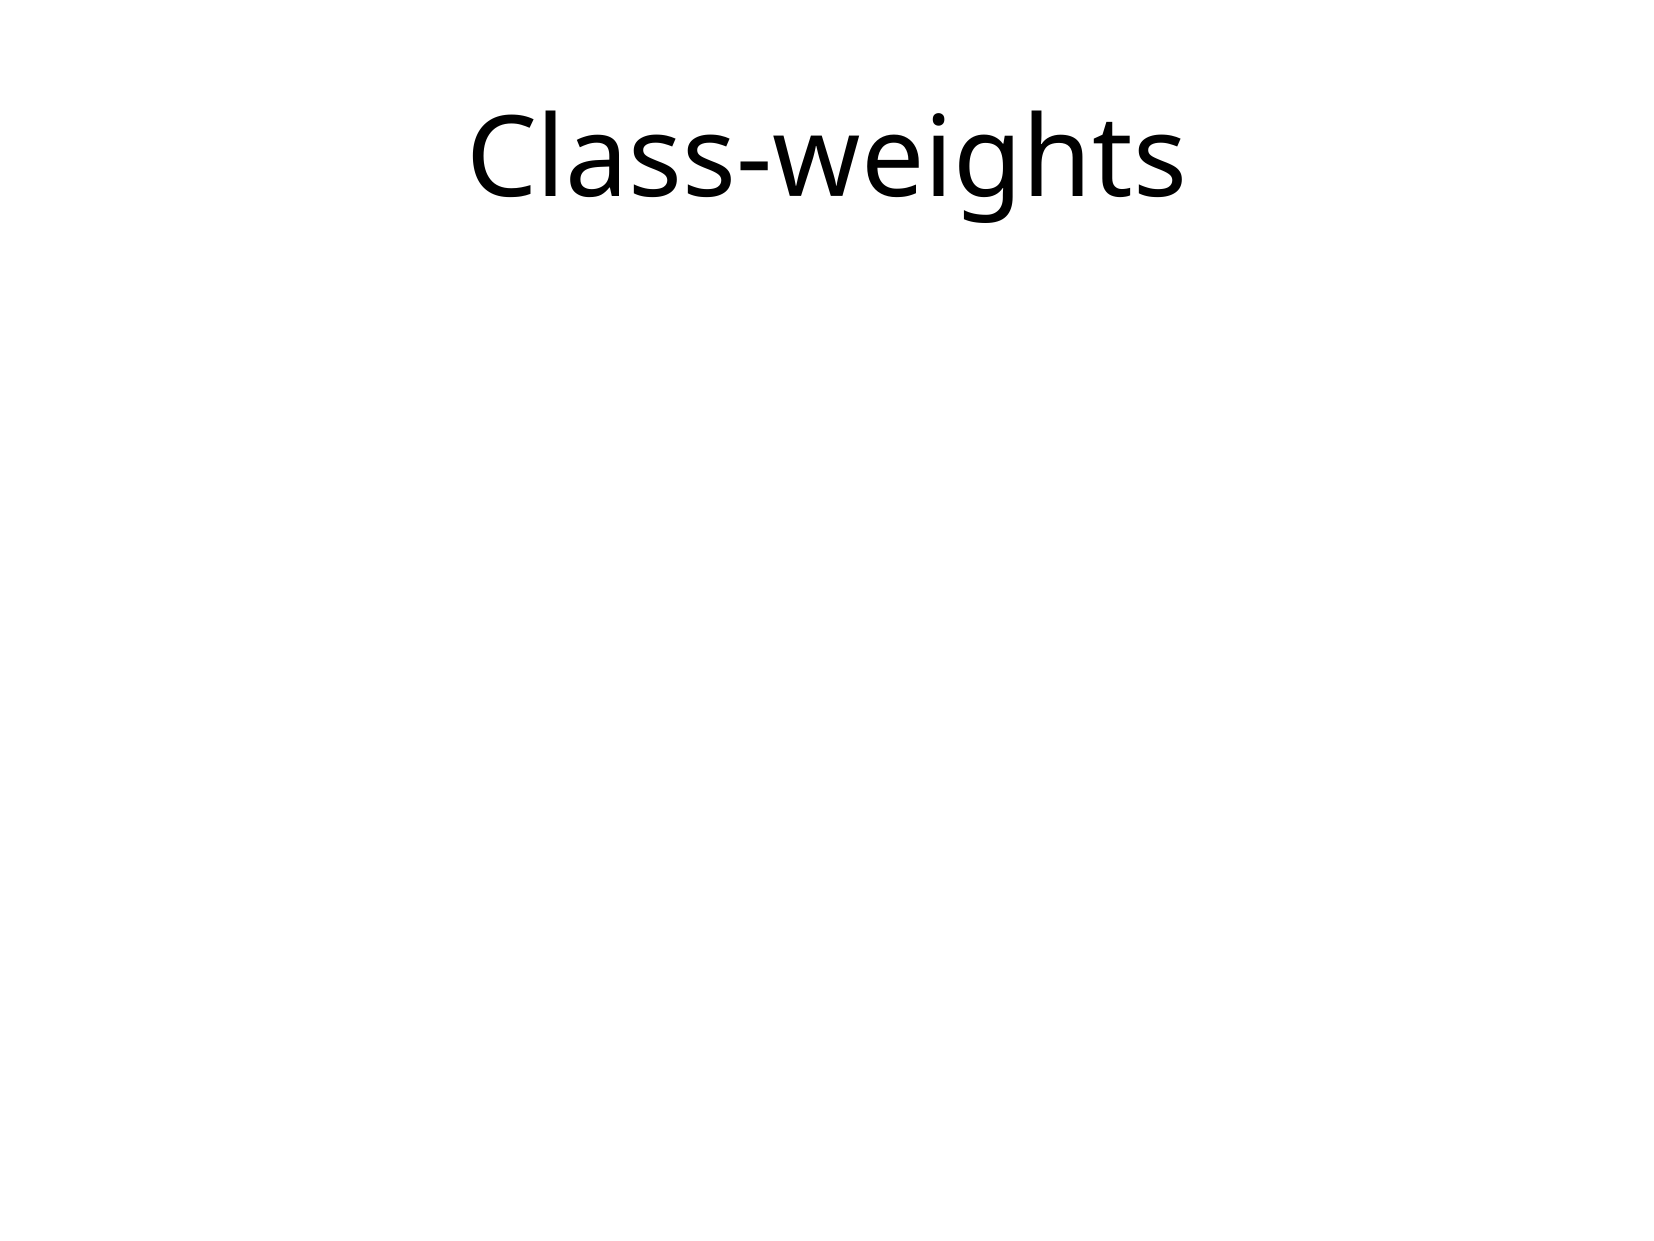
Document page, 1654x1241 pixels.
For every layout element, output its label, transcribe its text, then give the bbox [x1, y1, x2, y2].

title Class-weights [82, 49, 1571, 257]
